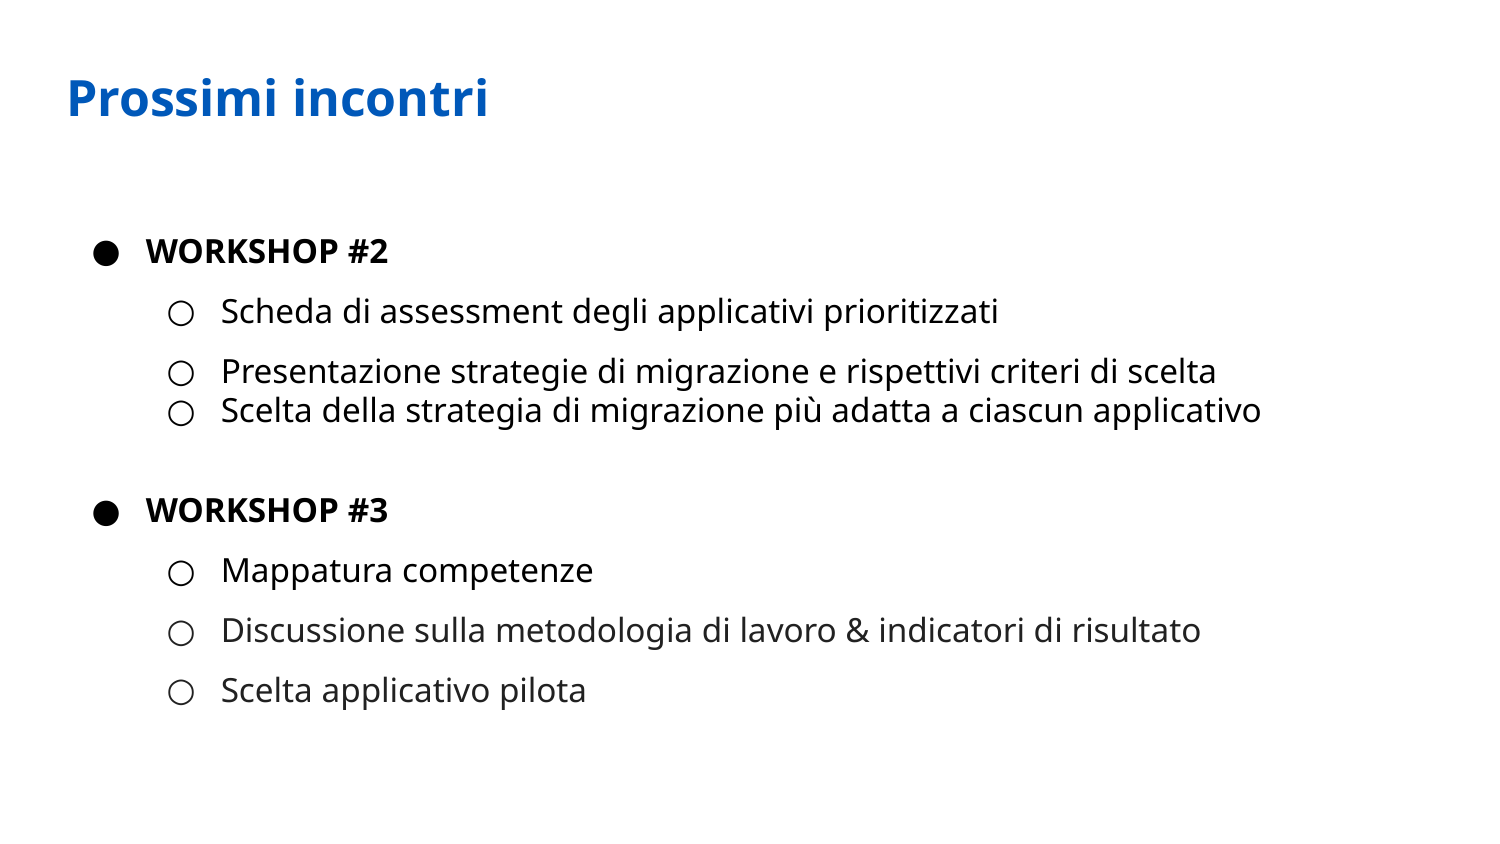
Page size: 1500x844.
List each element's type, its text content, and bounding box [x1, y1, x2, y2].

text_box WORKSHOP #2 Scheda di assessment degli applicativi prioritizzati Presentazione strategie di migrazione e rispettivi criteri di scelta Scelta della strategia di migrazione più adatta a ciascun applicativo WORKSHOP #3 Mappatura competenze Discussione sulla metodologia di lavoro & indicatori di risultato Scelta applicativo pilota [55, 115, 1470, 759]
title Prossimi incontri [51, 51, 1449, 146]
